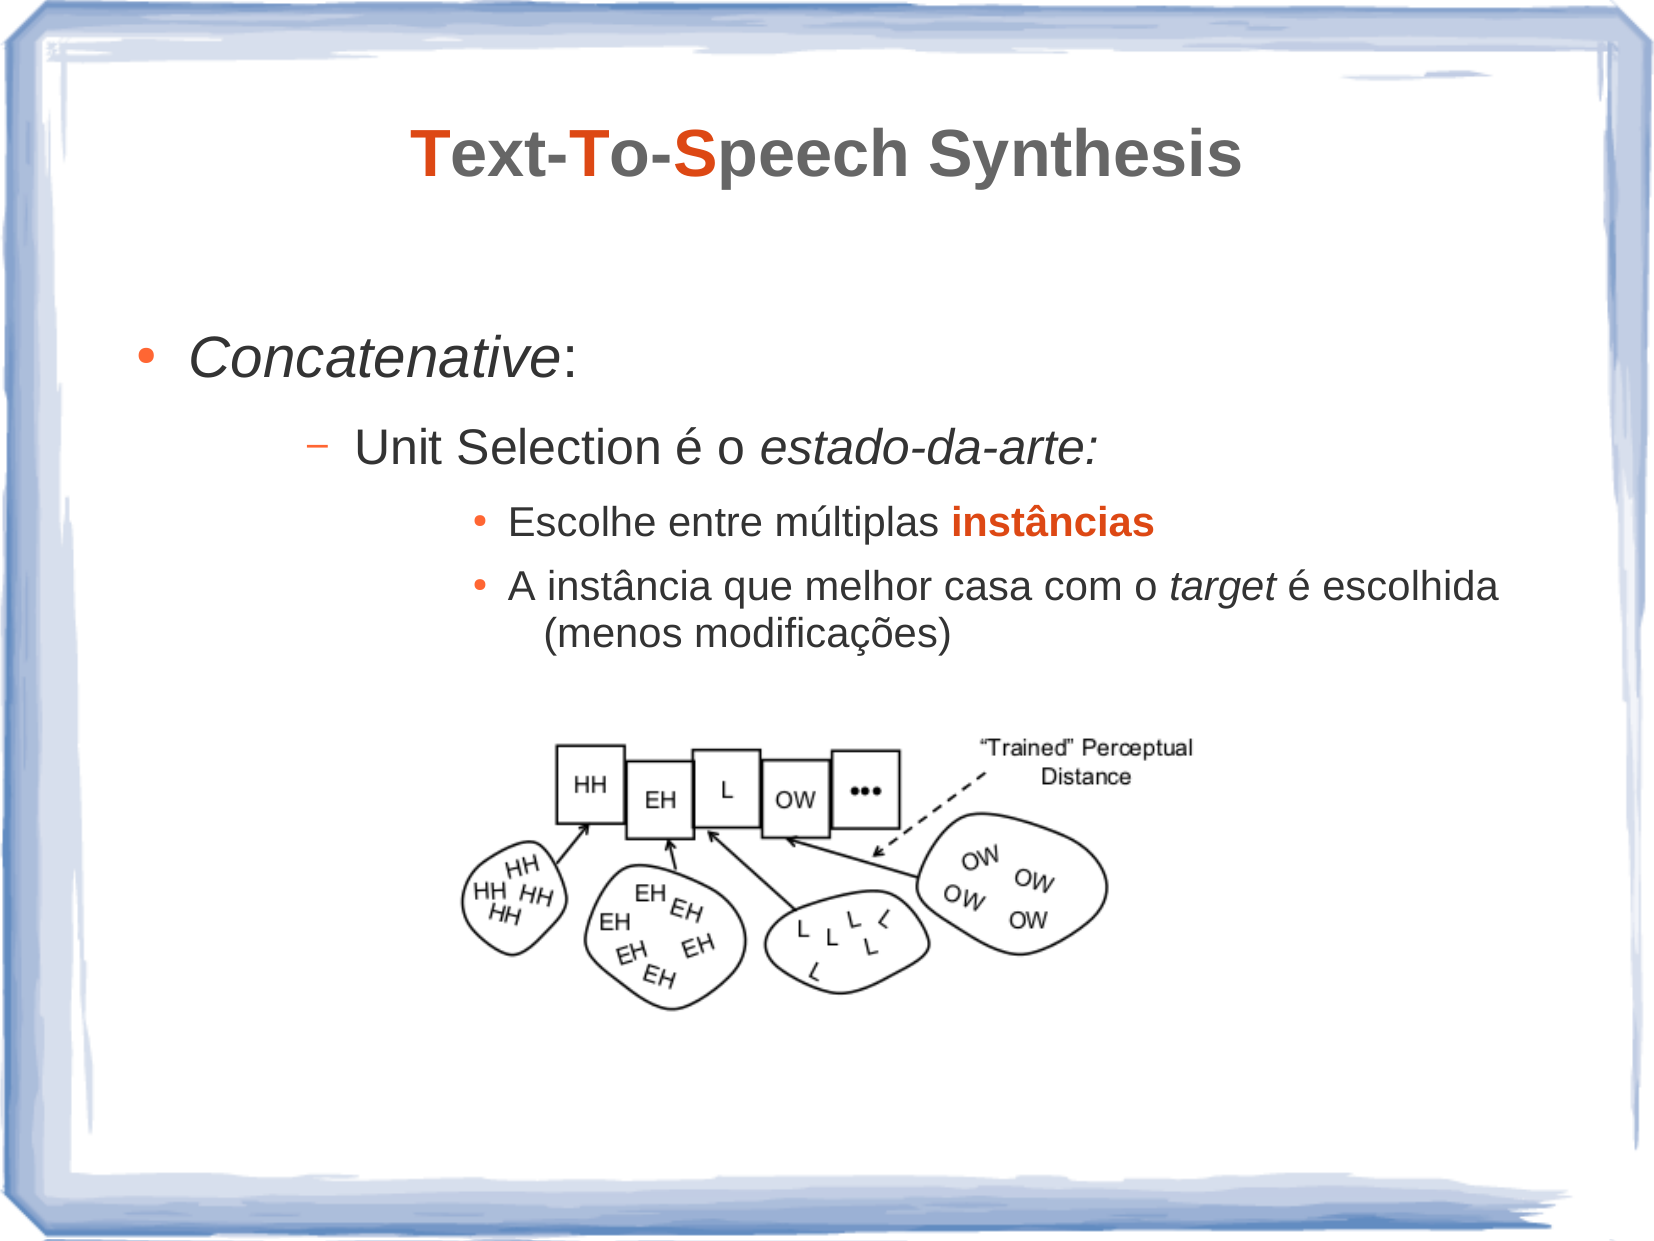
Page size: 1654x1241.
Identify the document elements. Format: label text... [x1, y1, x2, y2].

picture [0, 0, 1654, 1241]
list Concatenative: Unit Selection é o estado-da-arte: Escolhe entre múltiplas instâncias A instância que melhor casa com o target é escolhida (menos modificações) [118, 324, 1571, 1045]
title Text-To-Speech Synthesis [82, 49, 1571, 257]
